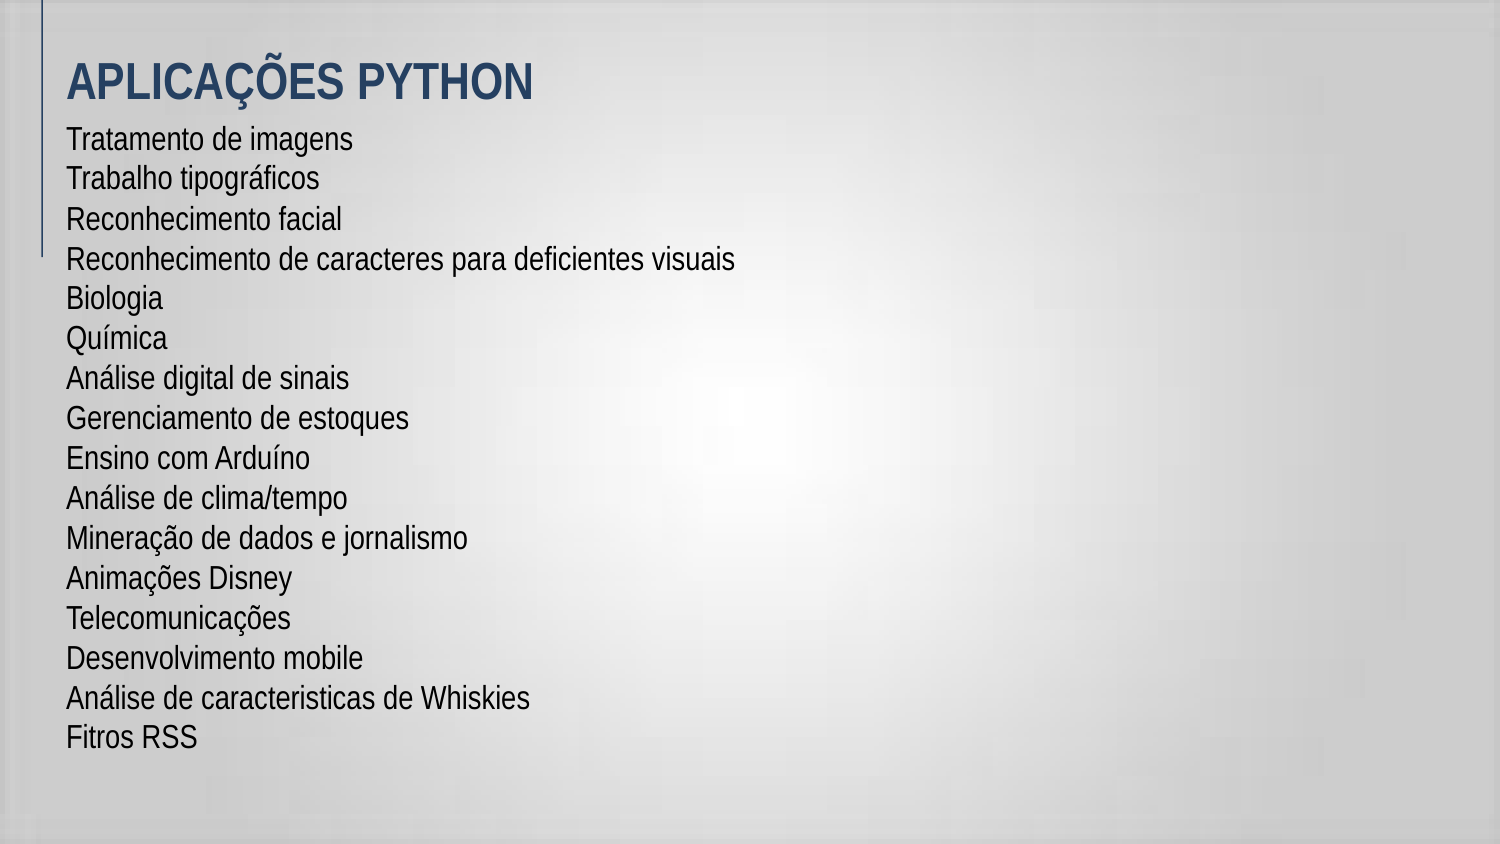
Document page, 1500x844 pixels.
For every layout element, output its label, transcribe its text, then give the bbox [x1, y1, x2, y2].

text_box Aplicações python [65, 48, 1344, 111]
picture [0, 0, 1500, 844]
text_box Tratamento de imagens Trabalho tipográficos Reconhecimento facial Reconhecimento de caracteres para deficientes visuais Biologia Química Análise digital de sinais Gerenciamento de estoques Ensino com Arduíno Análise de clima/tempo Mineração de dados e jornalismo Animações Disney Telecomunicações Desenvolvimento mobile Análise de caracteristicas de Whiskies Fitros RSS [66, 359, 1409, 559]
